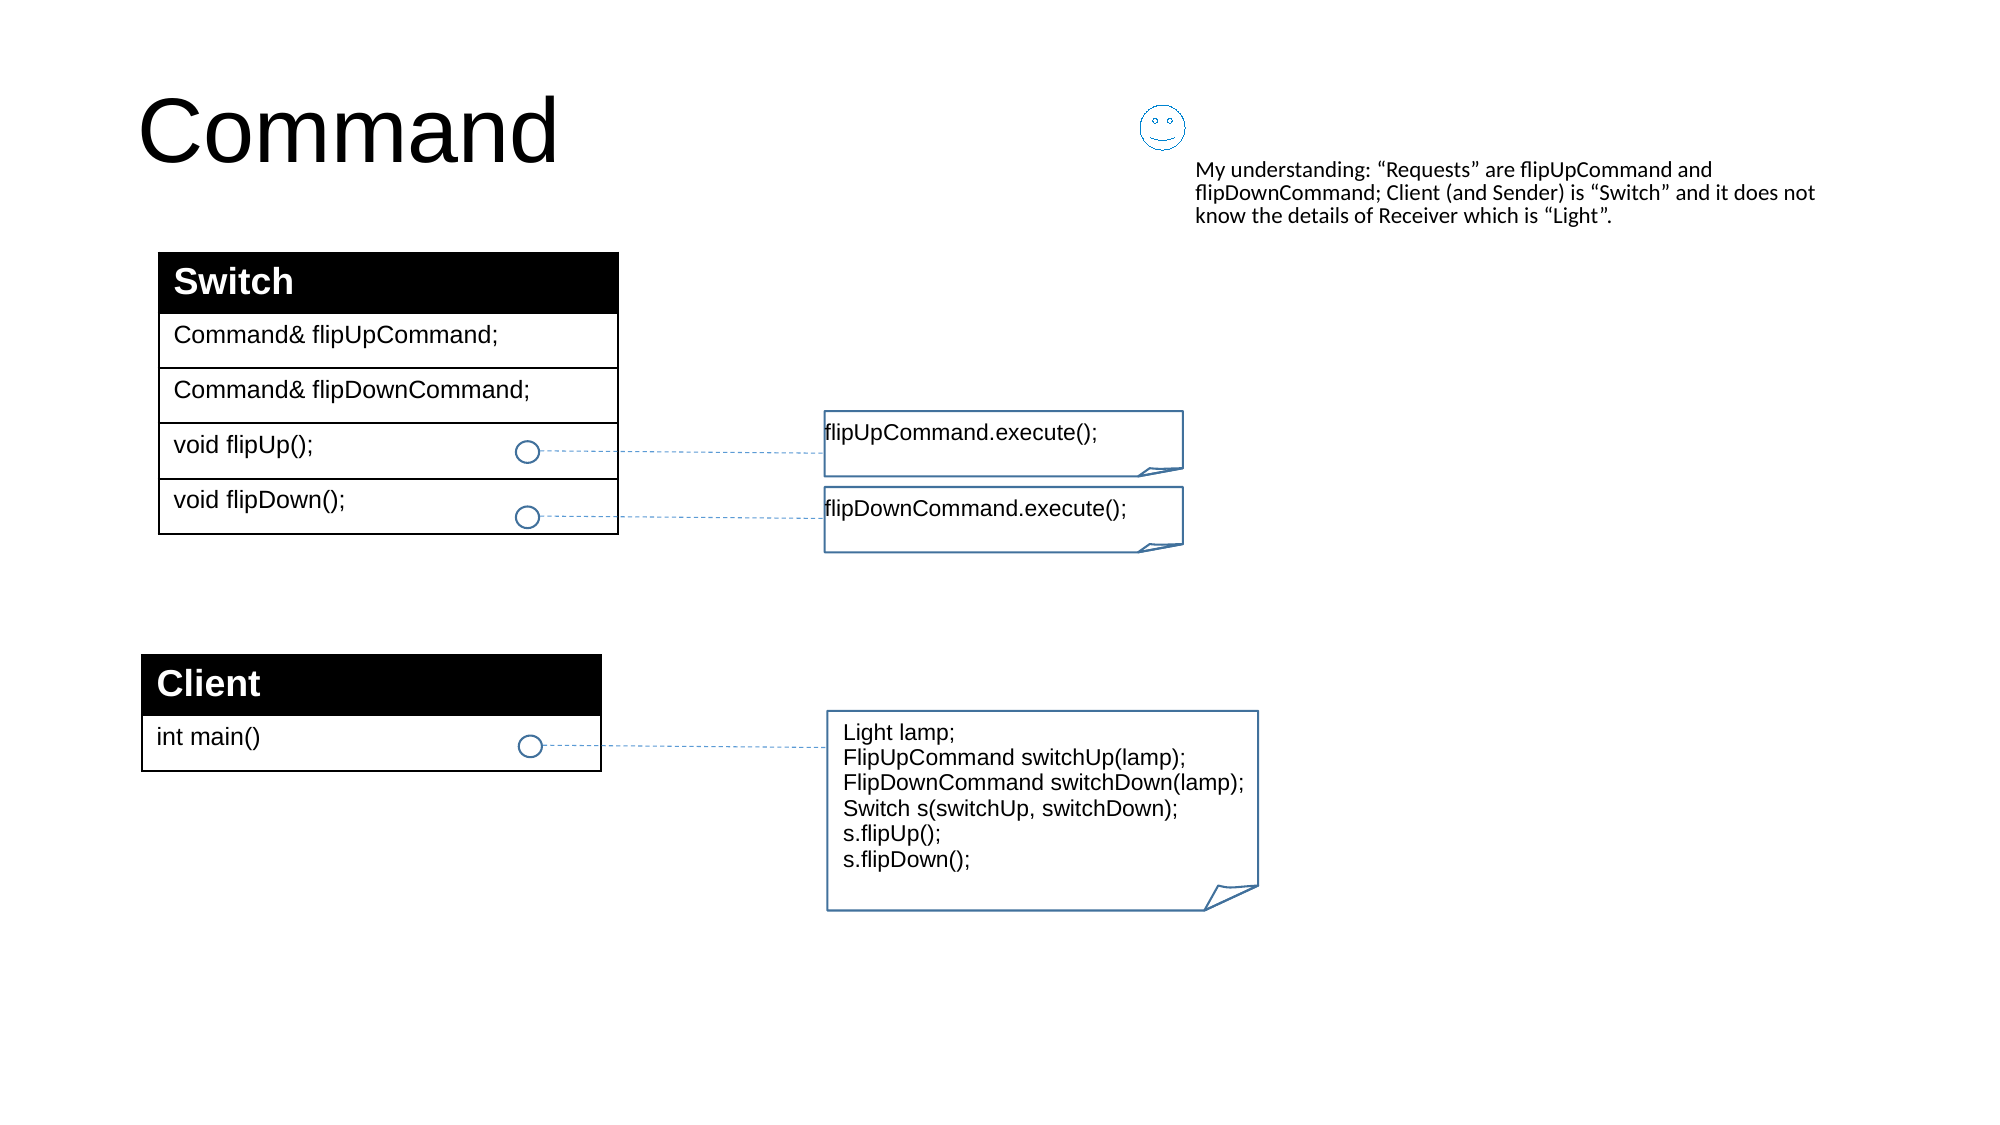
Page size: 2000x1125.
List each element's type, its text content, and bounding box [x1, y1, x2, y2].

table_header Switch [160, 254, 617, 312]
table_cell Command& flipDownCommand; [160, 369, 617, 422]
table_cell Command& flipUpCommand; [160, 314, 617, 367]
table_header Client [143, 656, 600, 714]
text_box Light lamp; FlipUpCommand switchUp(lamp); FlipDownCommand switchDown(lamp); Switch s(switchUp, switchDown); s.flipUp(); s.flipDown(); [827, 710, 1259, 911]
table_cell int main() [143, 716, 600, 770]
title Command [137, 59, 616, 211]
table_cell void flipUp(); [160, 424, 617, 478]
text_box flipUpCommand.execute(); [824, 411, 1183, 477]
text_box My understanding: “Requests” are flipUpCommand and flipDownCommand; Client (and Sender) is “Switch” and it does not know the details of Receiver which is “Light”. [1180, 152, 1856, 281]
table_cell void flipDown(); [160, 480, 617, 533]
text_box flipDownCommand.execute(); [824, 486, 1183, 553]
